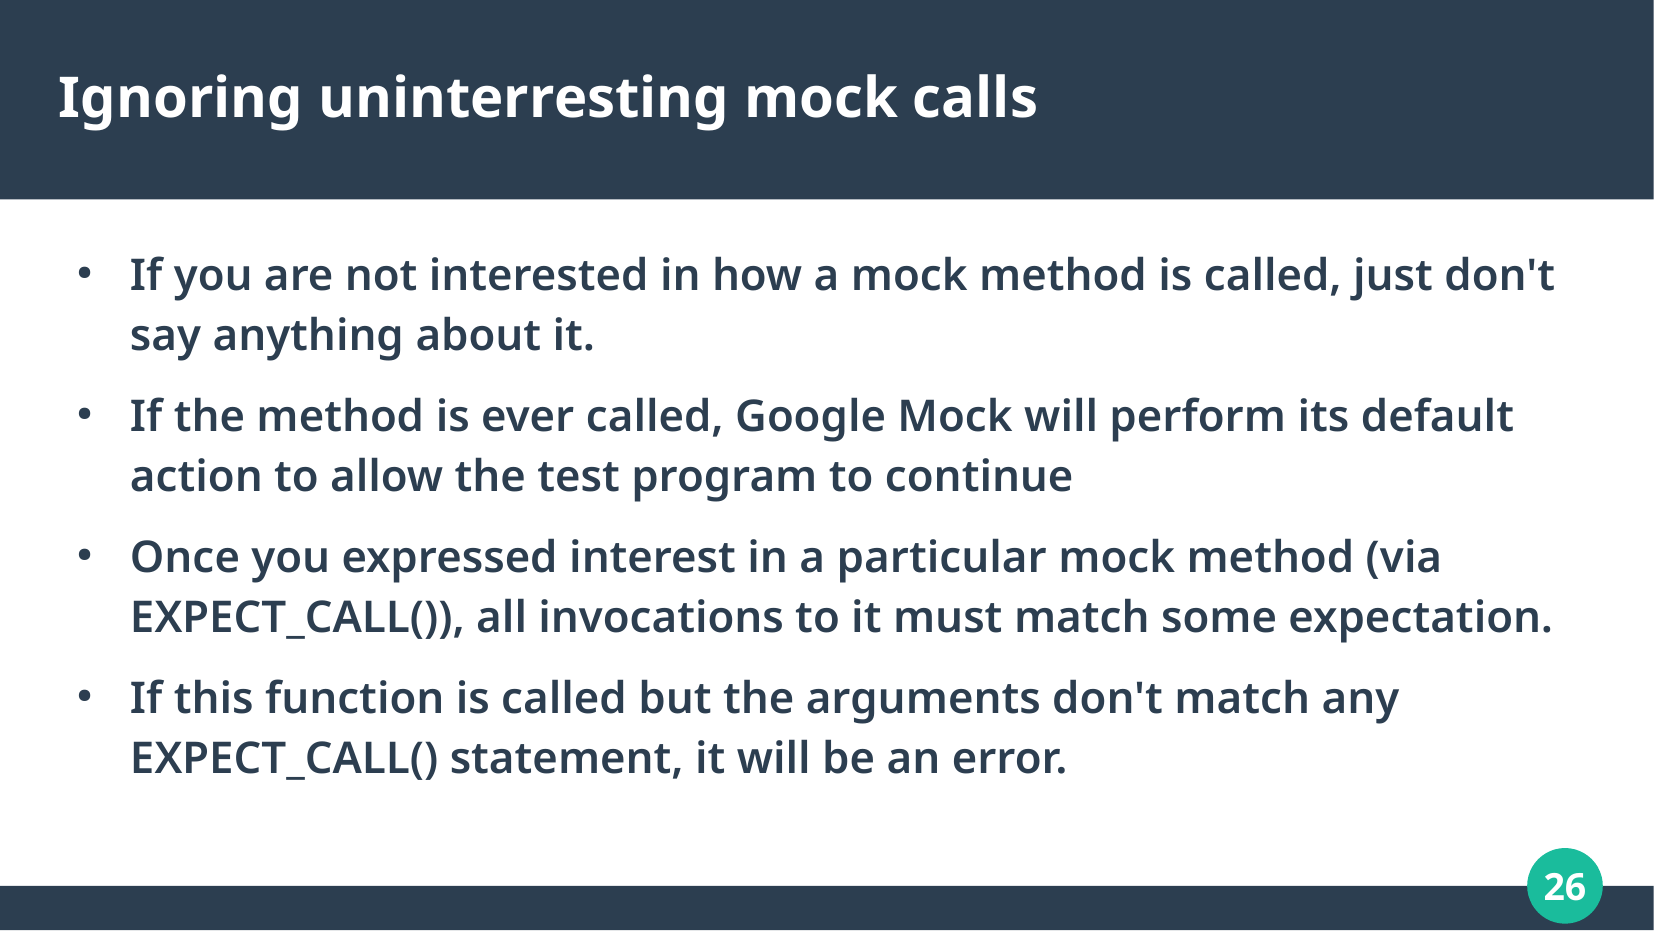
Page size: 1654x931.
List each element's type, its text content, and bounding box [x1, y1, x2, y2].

title Ignoring uninterresting mock calls [59, 37, 1595, 155]
list If you are not interested in how a mock method is called, just don't say anything about it. If the method is ever called, Google Mock will perform its default action to allow the test program to continue Once you expressed interest in a particular mock method (via EXPECT_CALL()), all invocations to it must match some expectation. If this function is called but the arguments don't match any EXPECT_CALL() statement, it will be an error. [59, 243, 1595, 864]
